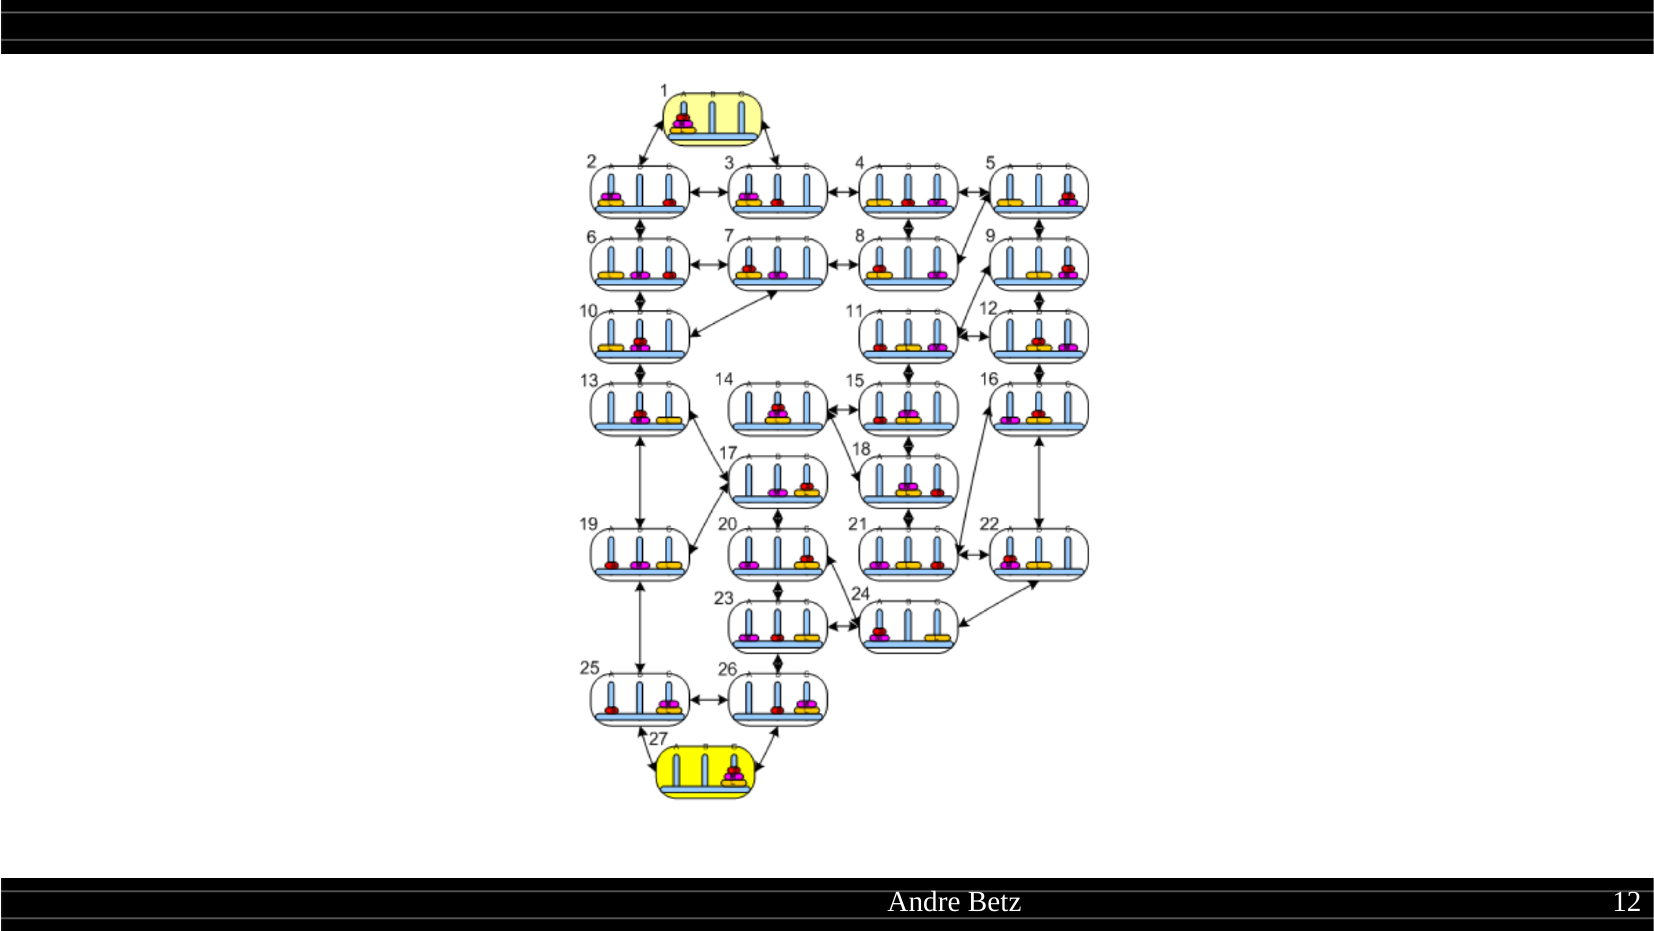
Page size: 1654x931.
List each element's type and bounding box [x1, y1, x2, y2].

picture [566, 71, 1094, 804]
picture [1, 0, 1654, 54]
picture [1, 878, 1654, 931]
